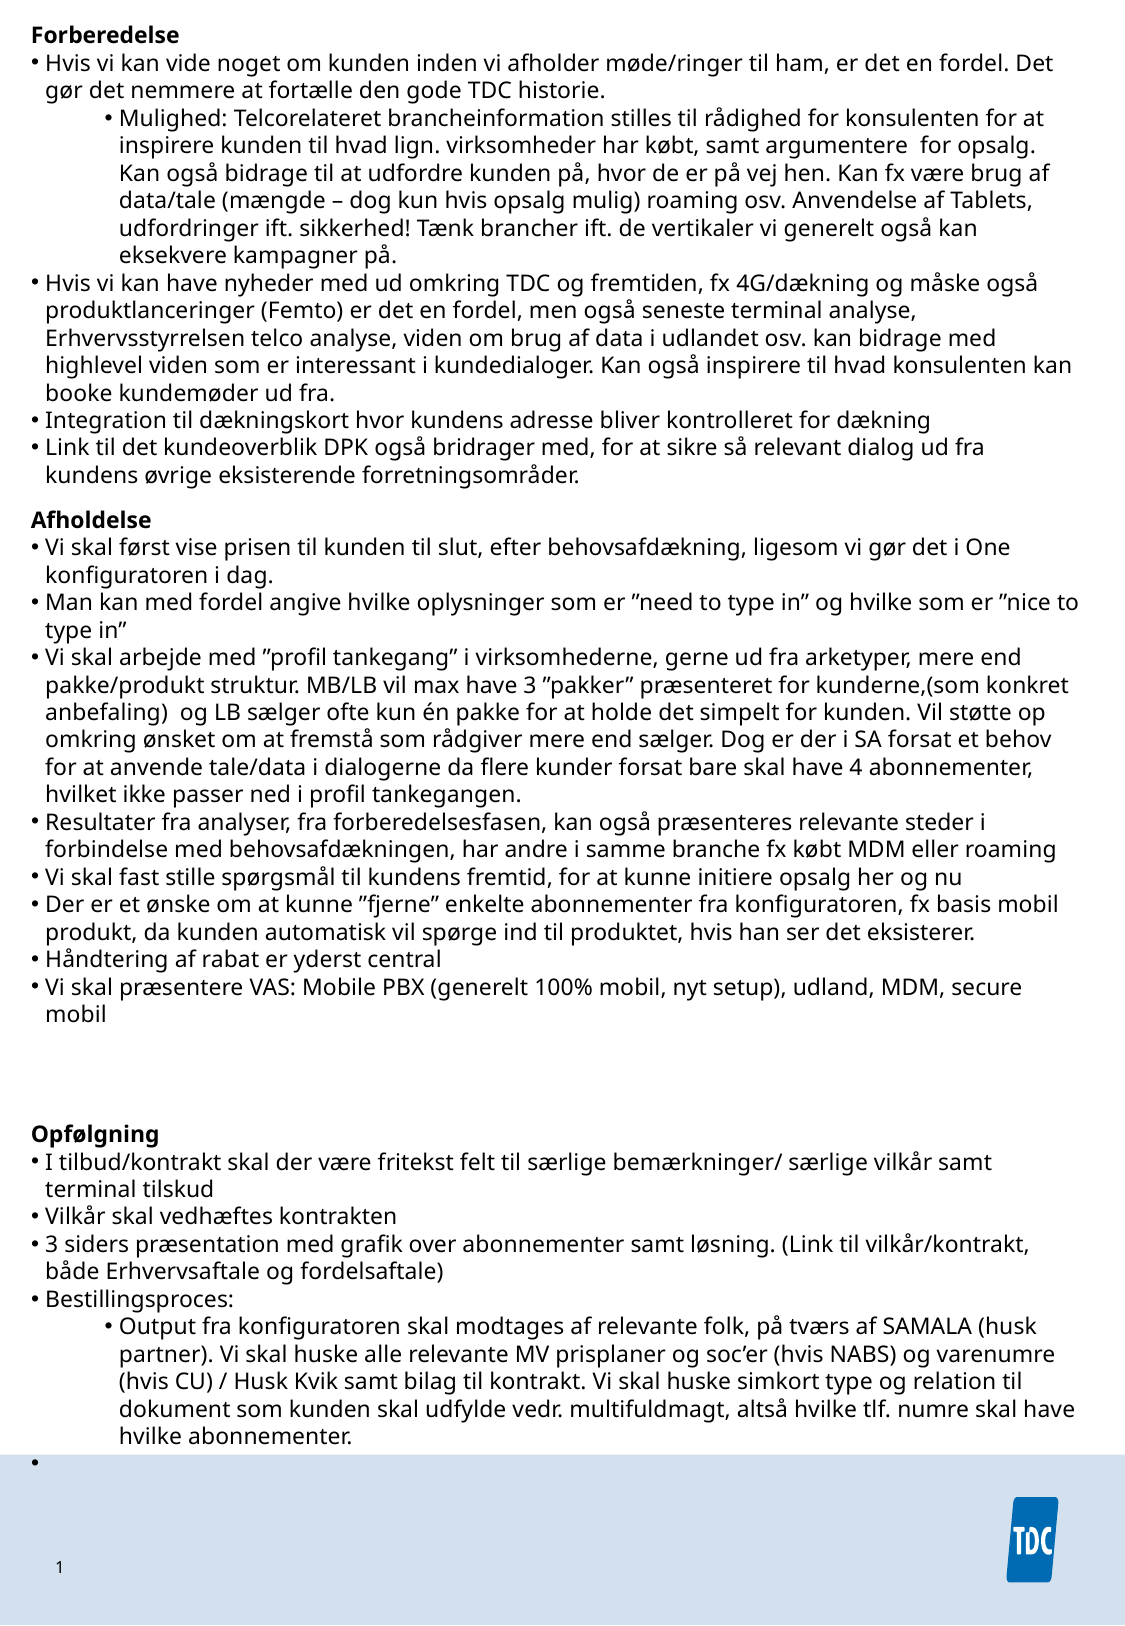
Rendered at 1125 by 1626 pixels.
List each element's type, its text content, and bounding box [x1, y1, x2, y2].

slide_number <number> [55, 1557, 318, 1591]
text_box Forberedelse Hvis vi kan vide noget om kunden inden vi afholder møde/ringer til ham, er det en fordel. Det gør det nemmere at fortælle den gode TDC historie. Mulighed: Telcorelateret brancheinformation stilles til rådighed for konsulenten for at inspirere kunden til hvad lign. virksomheder har købt, samt argumentere for opsalg. Kan også bidrage til at udfordre kunden på, hvor de er på vej hen. Kan fx være brug af data/tale (mængde – dog kun hvis opsalg mulig) roaming osv. Anvendelse af Tablets, udfordringer ift. sikkerhed! Tænk brancher ift. de vertikaler vi generelt også kan eksekvere kampagner på. Hvis vi kan have nyheder med ud omkring TDC og fremtiden, fx 4G/dækning og måske også produktlanceringer (Femto) er det en fordel, men også seneste terminal analyse, Erhvervsstyrrelsen telco analyse, viden om brug af data i udlandet osv. kan bidrage med highlevel viden som er interessant i kundedialoger. Kan også inspirere til hvad konsulenten kan booke kundemøder ud fra. Integration til dækningskort hvor kundens adresse bliver kontrolleret for dækning Link til det kundeoverblik DPK også bridrager med, for at sikre så relevant dialog ud fra kundens øvrige eksisterende forretningsområder. [30, 21, 1083, 470]
text_box Afholdelse Vi skal først vise prisen til kunden til slut, efter behovsafdækning, ligesom vi gør det i One konfiguratoren i dag. Man kan med fordel angive hvilke oplysninger som er ”need to type in” og hvilke som er ”nice to type in” Vi skal arbejde med ”profil tankegang” i virksomhederne, gerne ud fra arketyper, mere end pakke/produkt struktur. MB/LB vil max have 3 ”pakker” præsenteret for kunderne,(som konkret anbefaling) og LB sælger ofte kun én pakke for at holde det simpelt for kunden. Vil støtte op omkring ønsket om at fremstå som rådgiver mere end sælger. Dog er der i SA forsat et behov for at anvende tale/data i dialogerne da flere kunder forsat bare skal have 4 abonnementer, hvilket ikke passer ned i profil tankegangen. Resultater fra analyser, fra forberedelsesfasen, kan også præsenteres relevante steder i forbindelse med behovsafdækningen, har andre i samme branche fx købt MDM eller roaming Vi skal fast stille spørgsmål til kundens fremtid, for at kunne initiere opsalg her og nu Der er et ønske om at kunne ”fjerne” enkelte abonnementer fra konfiguratoren, fx basis mobil produkt, da kunden automatisk vil spørge ind til produktet, hvis han ser det eksisterer. Håndtering af rabat er yderst central Vi skal præsentere VAS: Mobile PBX (generelt 100% mobil, nyt setup), udland, MDM, secure mobil [30, 505, 1083, 1002]
text_box Opfølgning I tilbud/kontrakt skal der være fritekst felt til særlige bemærkninger/ særlige vilkår samt terminal tilskud Vilkår skal vedhæftes kontrakten 3 siders præsentation med grafik over abonnementer samt løsning. (Link til vilkår/kontrakt, både Erhvervsaftale og fordelsaftale) Bestillingsproces: Output fra konfiguratoren skal modtages af relevante folk, på tværs af SAMALA (husk partner). Vi skal huske alle relevante MV prisplaner og soc’er (hvis NABS) og varenumre (hvis CU) / Husk Kvik samt bilag til kontrakt. Vi skal huske simkort type og relation til dokument som kunden skal udfylde vedr. multifuldmagt, altså hvilke tlf. numre skal have hvilke abonnementer. [30, 1119, 1083, 1463]
